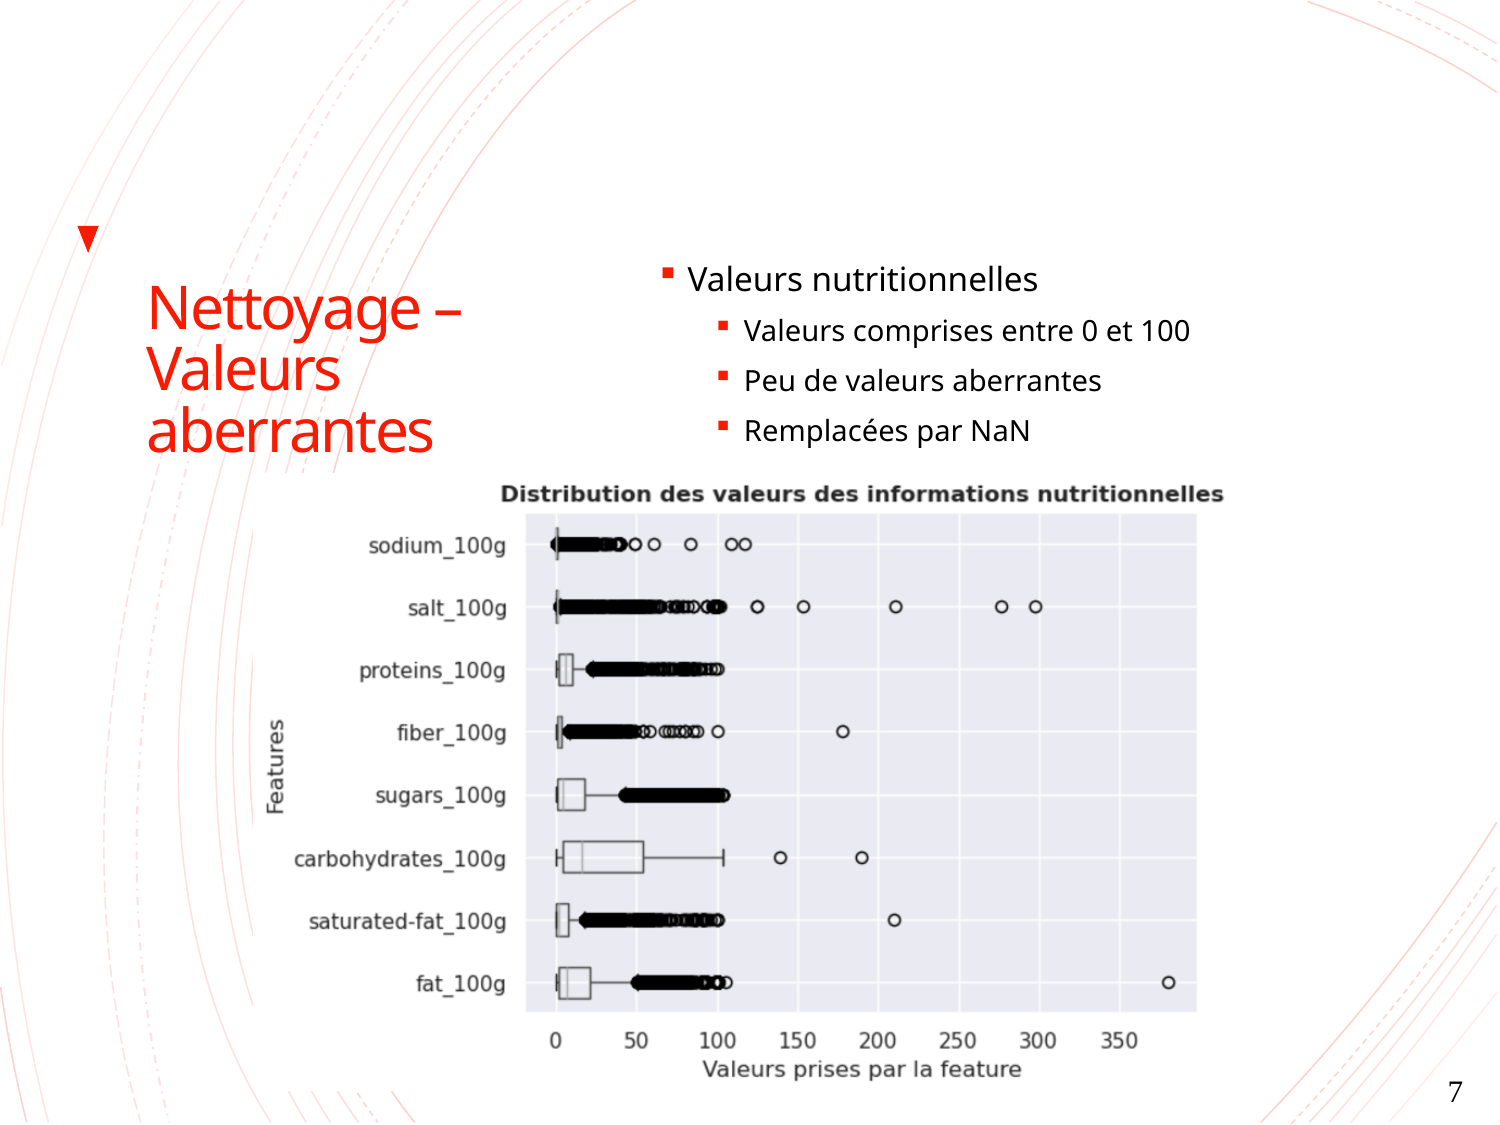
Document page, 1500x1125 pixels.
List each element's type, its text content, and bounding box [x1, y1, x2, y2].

picture [253, 473, 1234, 1091]
title Nettoyage – Valeurs aberrantes [109, 242, 572, 993]
text_box <numéro> [1432, 1064, 1494, 1120]
list Valeurs nutritionnelles Valeurs comprises entre 0 et 100 Peu de valeurs aberrantes Remplacées par NaN [644, 242, 1403, 993]
text_box [77, 225, 99, 253]
